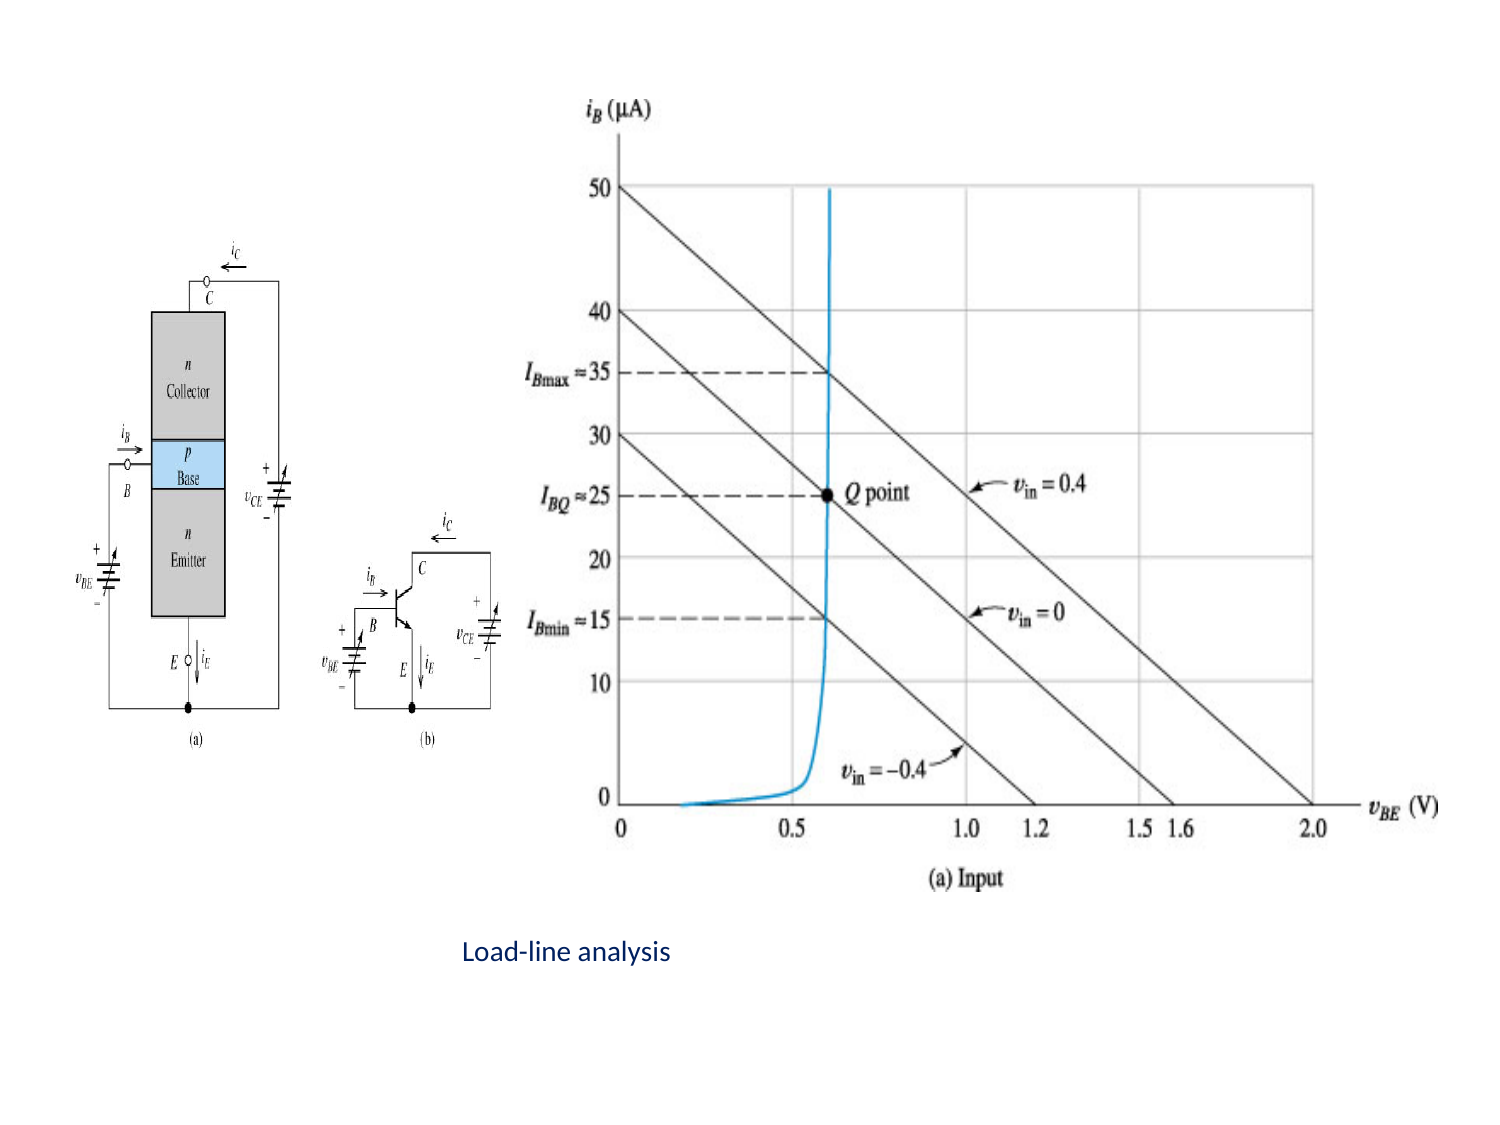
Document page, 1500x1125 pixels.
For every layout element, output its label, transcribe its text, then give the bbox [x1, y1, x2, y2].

picture [75, 237, 501, 751]
picture [525, 99, 1438, 892]
text_box Load-line analysis [447, 924, 686, 976]
